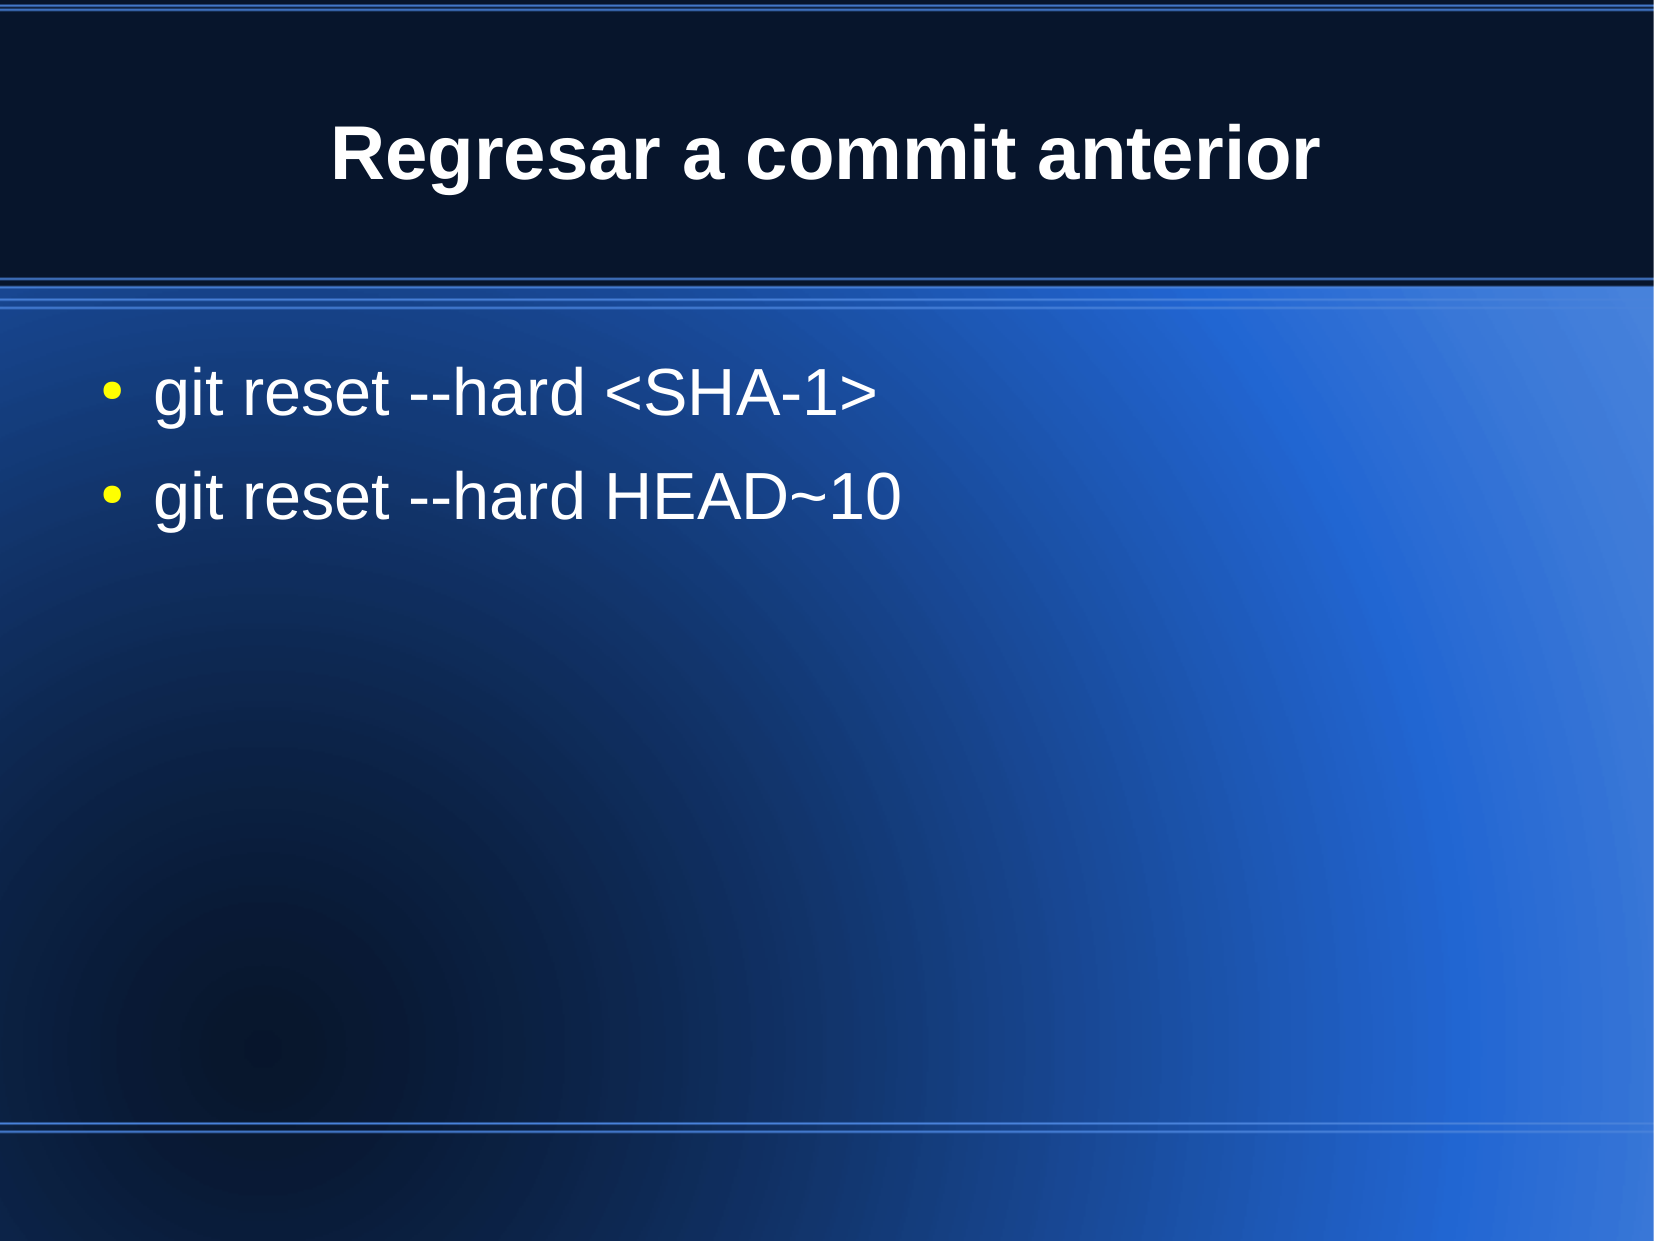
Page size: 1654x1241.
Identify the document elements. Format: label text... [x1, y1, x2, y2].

list git reset --hard <SHA-1> git reset --hard HEAD~10 [82, 355, 1571, 1075]
picture [0, 0, 1654, 1241]
title Regresar a commit anterior [82, 49, 1571, 257]
